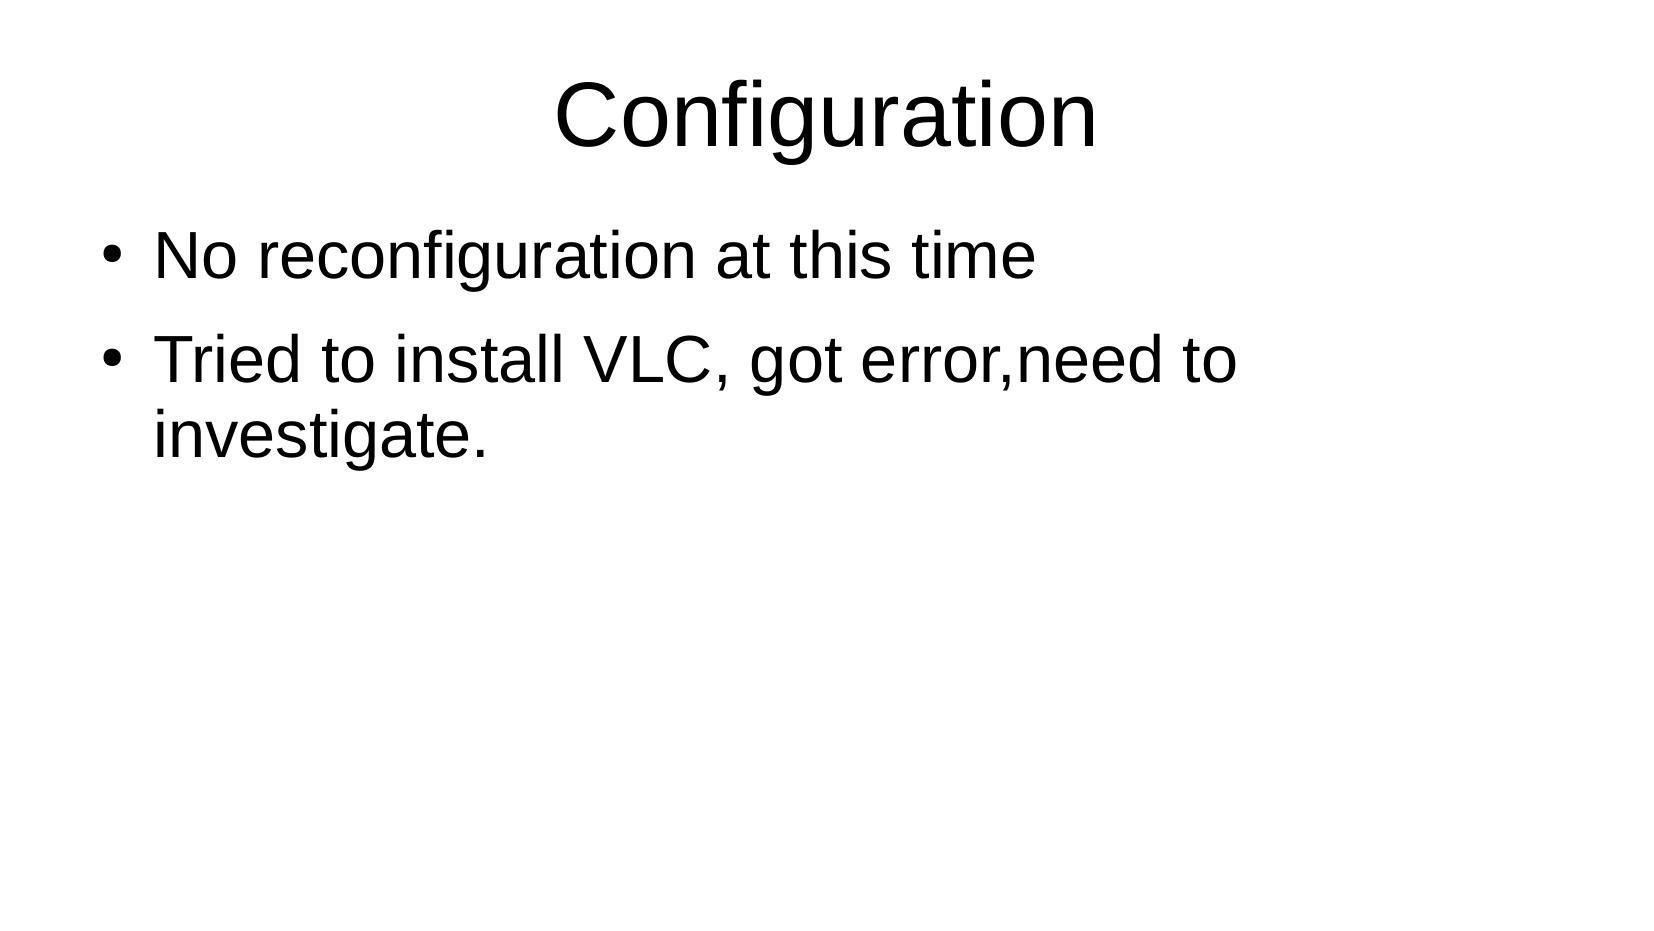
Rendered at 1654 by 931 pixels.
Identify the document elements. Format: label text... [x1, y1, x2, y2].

list No reconfiguration at this time Tried to install VLC, got error,need to investigate. [82, 217, 1571, 758]
title Configuration [82, 37, 1571, 193]
